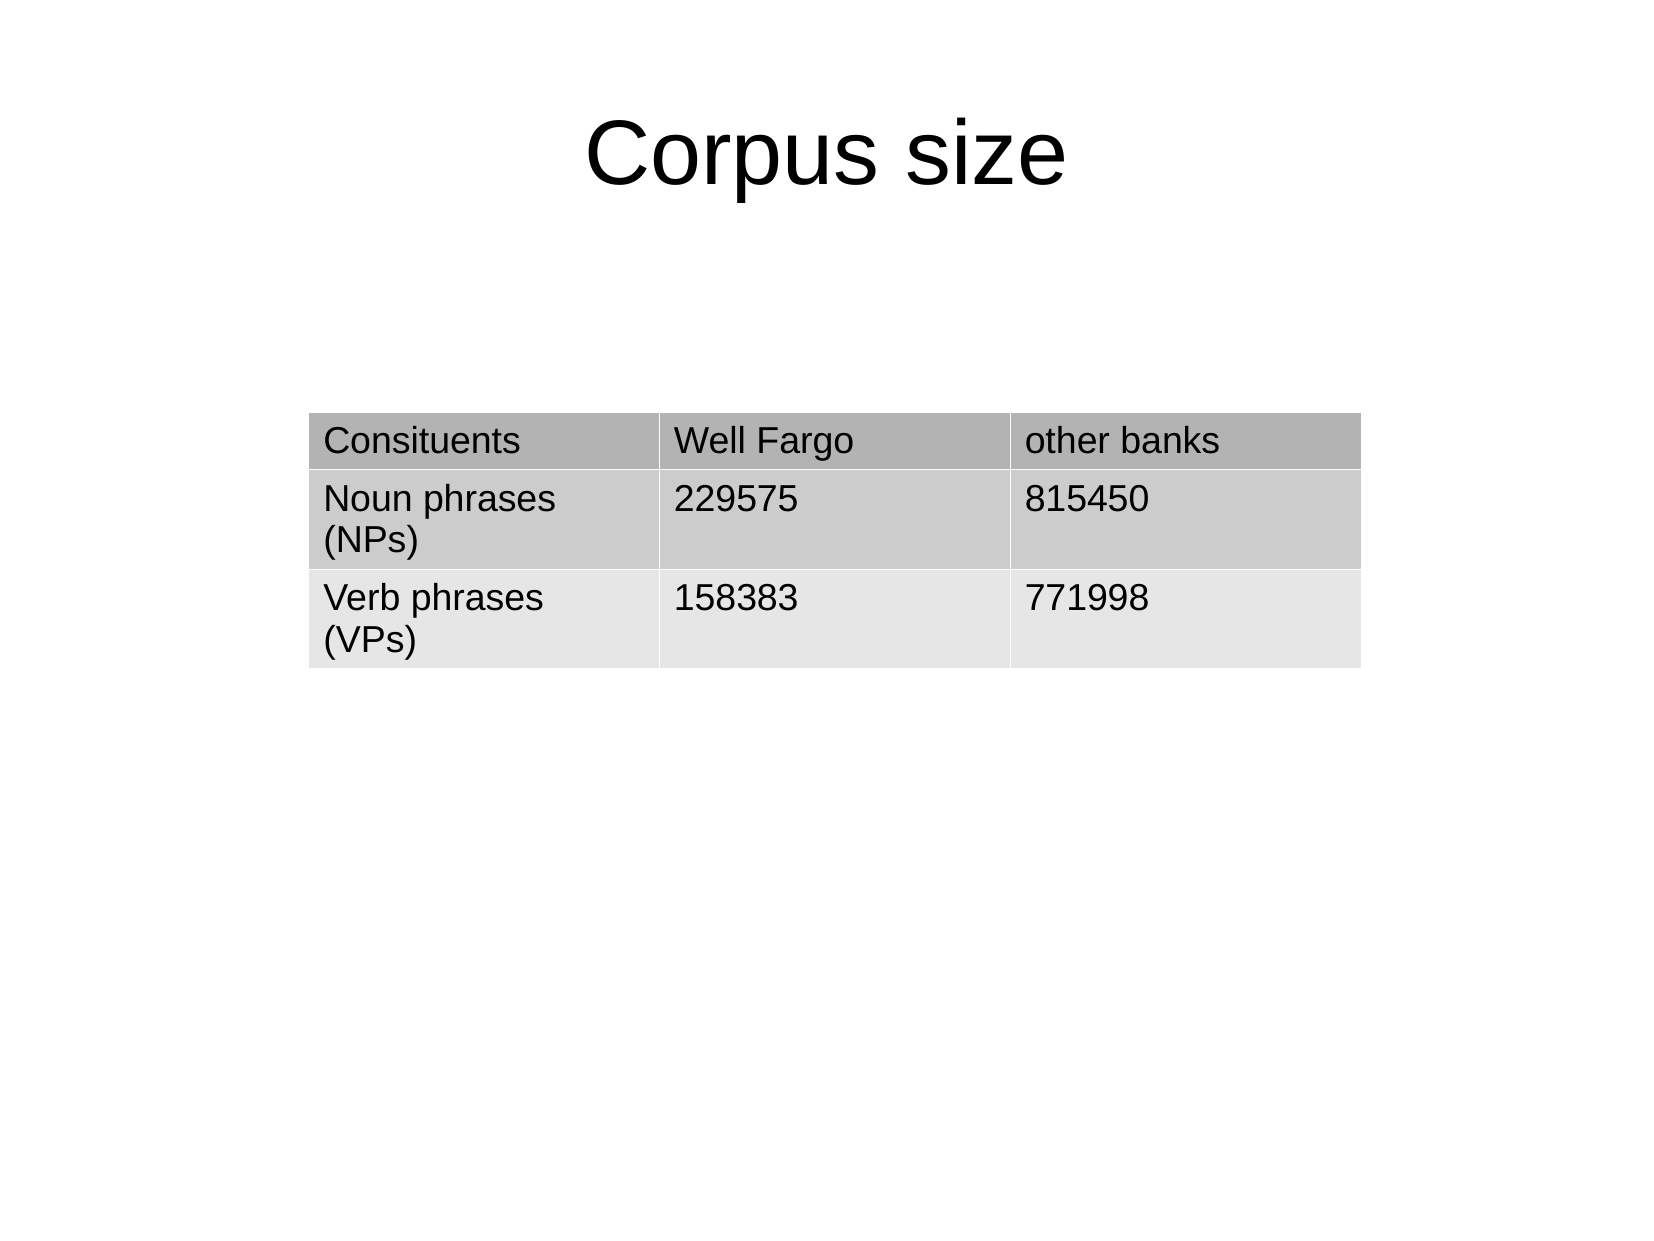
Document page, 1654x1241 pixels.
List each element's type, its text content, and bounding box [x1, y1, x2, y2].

table_cell 771998 [1011, 570, 1361, 668]
table_cell 229575 [660, 470, 1010, 569]
table_cell 815450 [1011, 470, 1361, 569]
table_header Well Fargo [660, 413, 1010, 469]
table_cell Noun phrases (NPs) [309, 470, 659, 569]
title Corpus size [82, 49, 1571, 257]
table_cell 158383 [660, 570, 1010, 668]
table_header other banks [1011, 413, 1361, 469]
table_header Consituents [309, 413, 659, 469]
table_cell Verb phrases (VPs) [309, 570, 659, 668]
